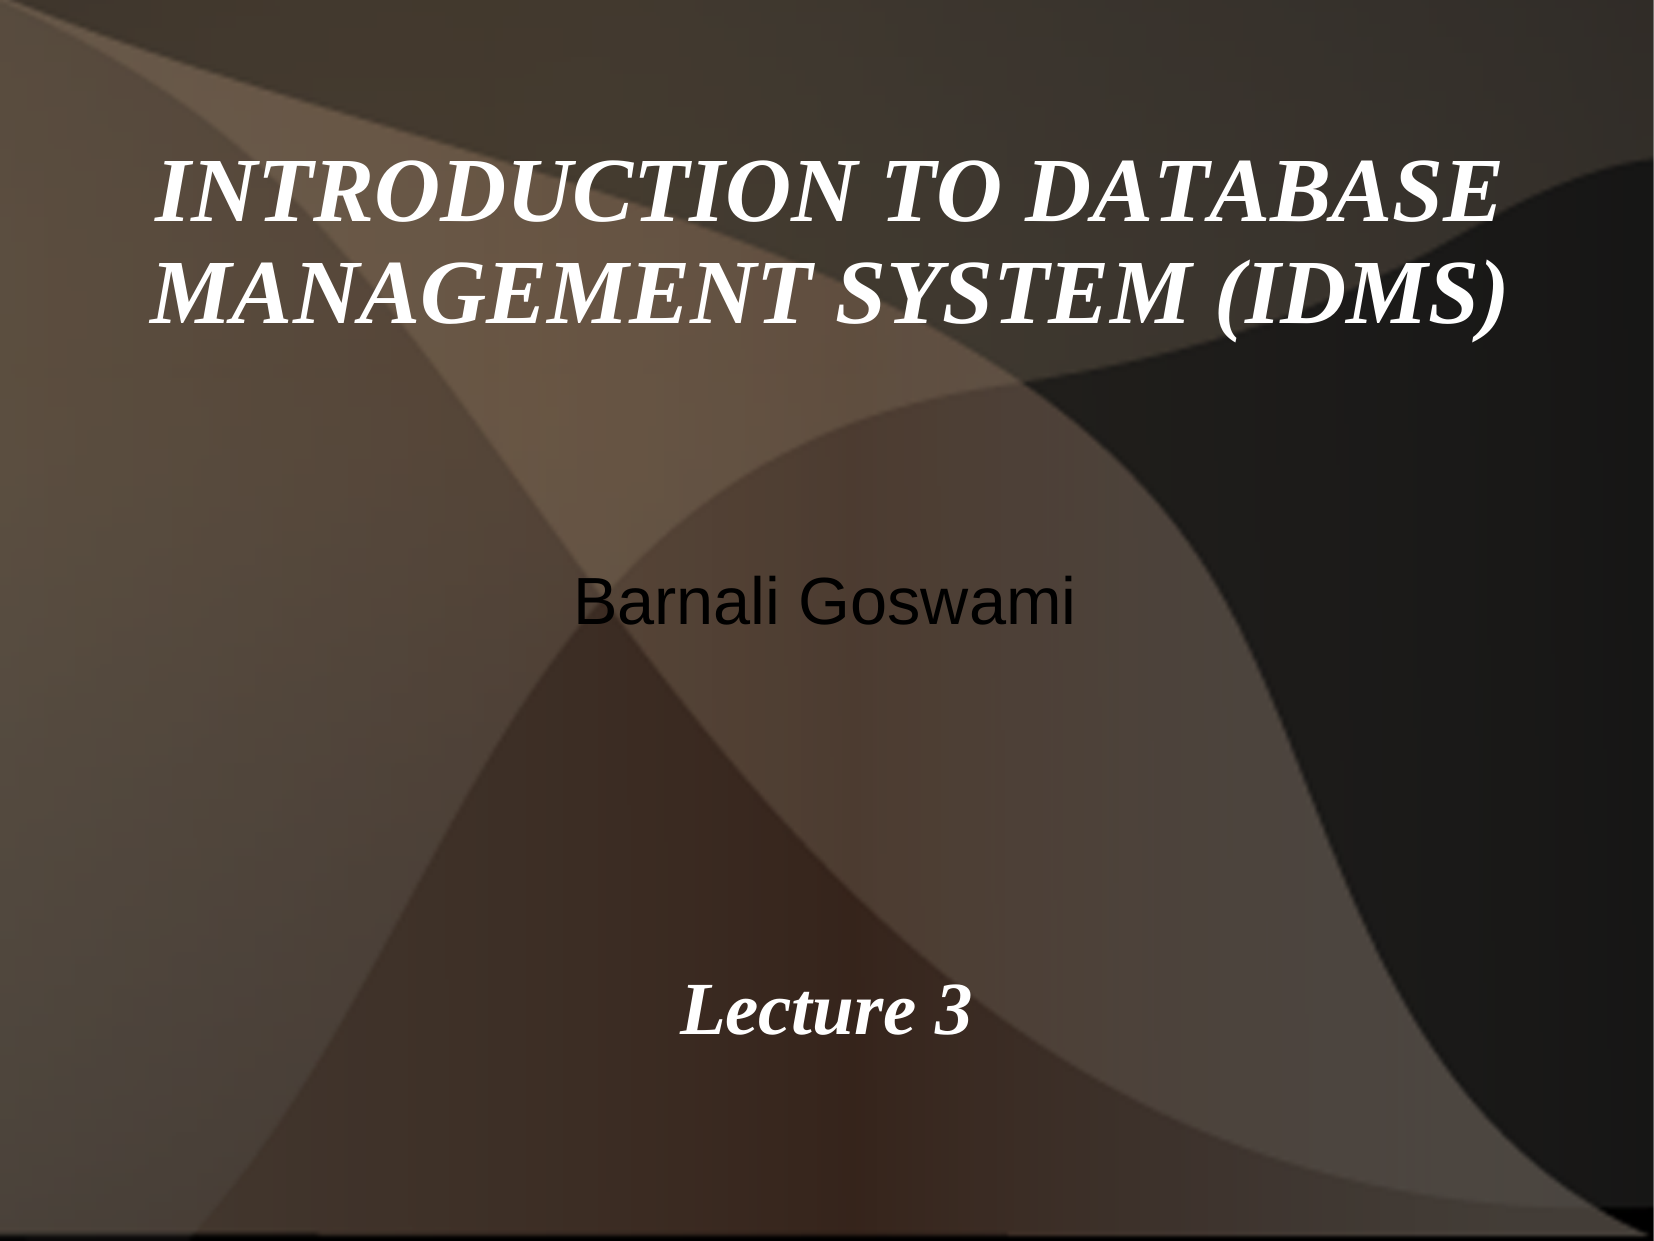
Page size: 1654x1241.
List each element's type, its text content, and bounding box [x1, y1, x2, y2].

title INTRODUCTION TO DATABASE MANAGEMENT SYSTEM (IDMS) [11, 139, 1651, 345]
title Lecture 3 [82, 913, 1571, 1106]
picture [0, 0, 1654, 1241]
subtitle Barnali Goswami [75, 457, 1576, 747]
